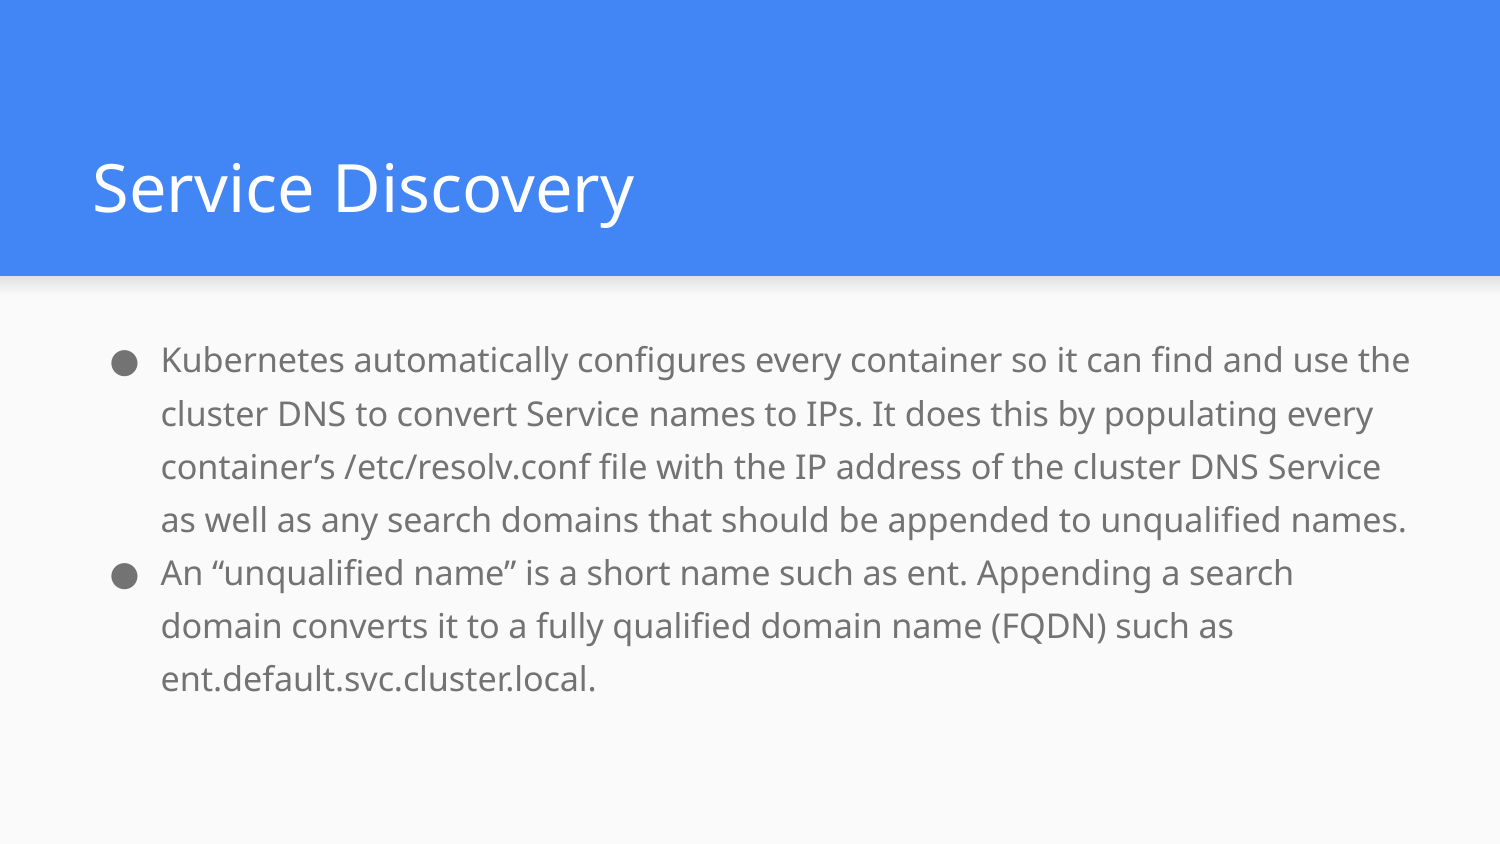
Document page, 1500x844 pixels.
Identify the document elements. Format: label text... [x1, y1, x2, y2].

title Service Discovery [77, 121, 1427, 248]
list Kubernetes automatically configures every container so it can find and use the cluster DNS to convert Service names to IPs. It does this by populating every container’s /etc/resolv.conf file with the IP address of the cluster DNS Service as well as any search domains that should be appended to unqualified names. An “unqualified name” is a short name such as ent. Appending a search domain converts it to a fully qualified domain name (FQDN) such as ent.default.svc.cluster.local. [77, 314, 1427, 760]
